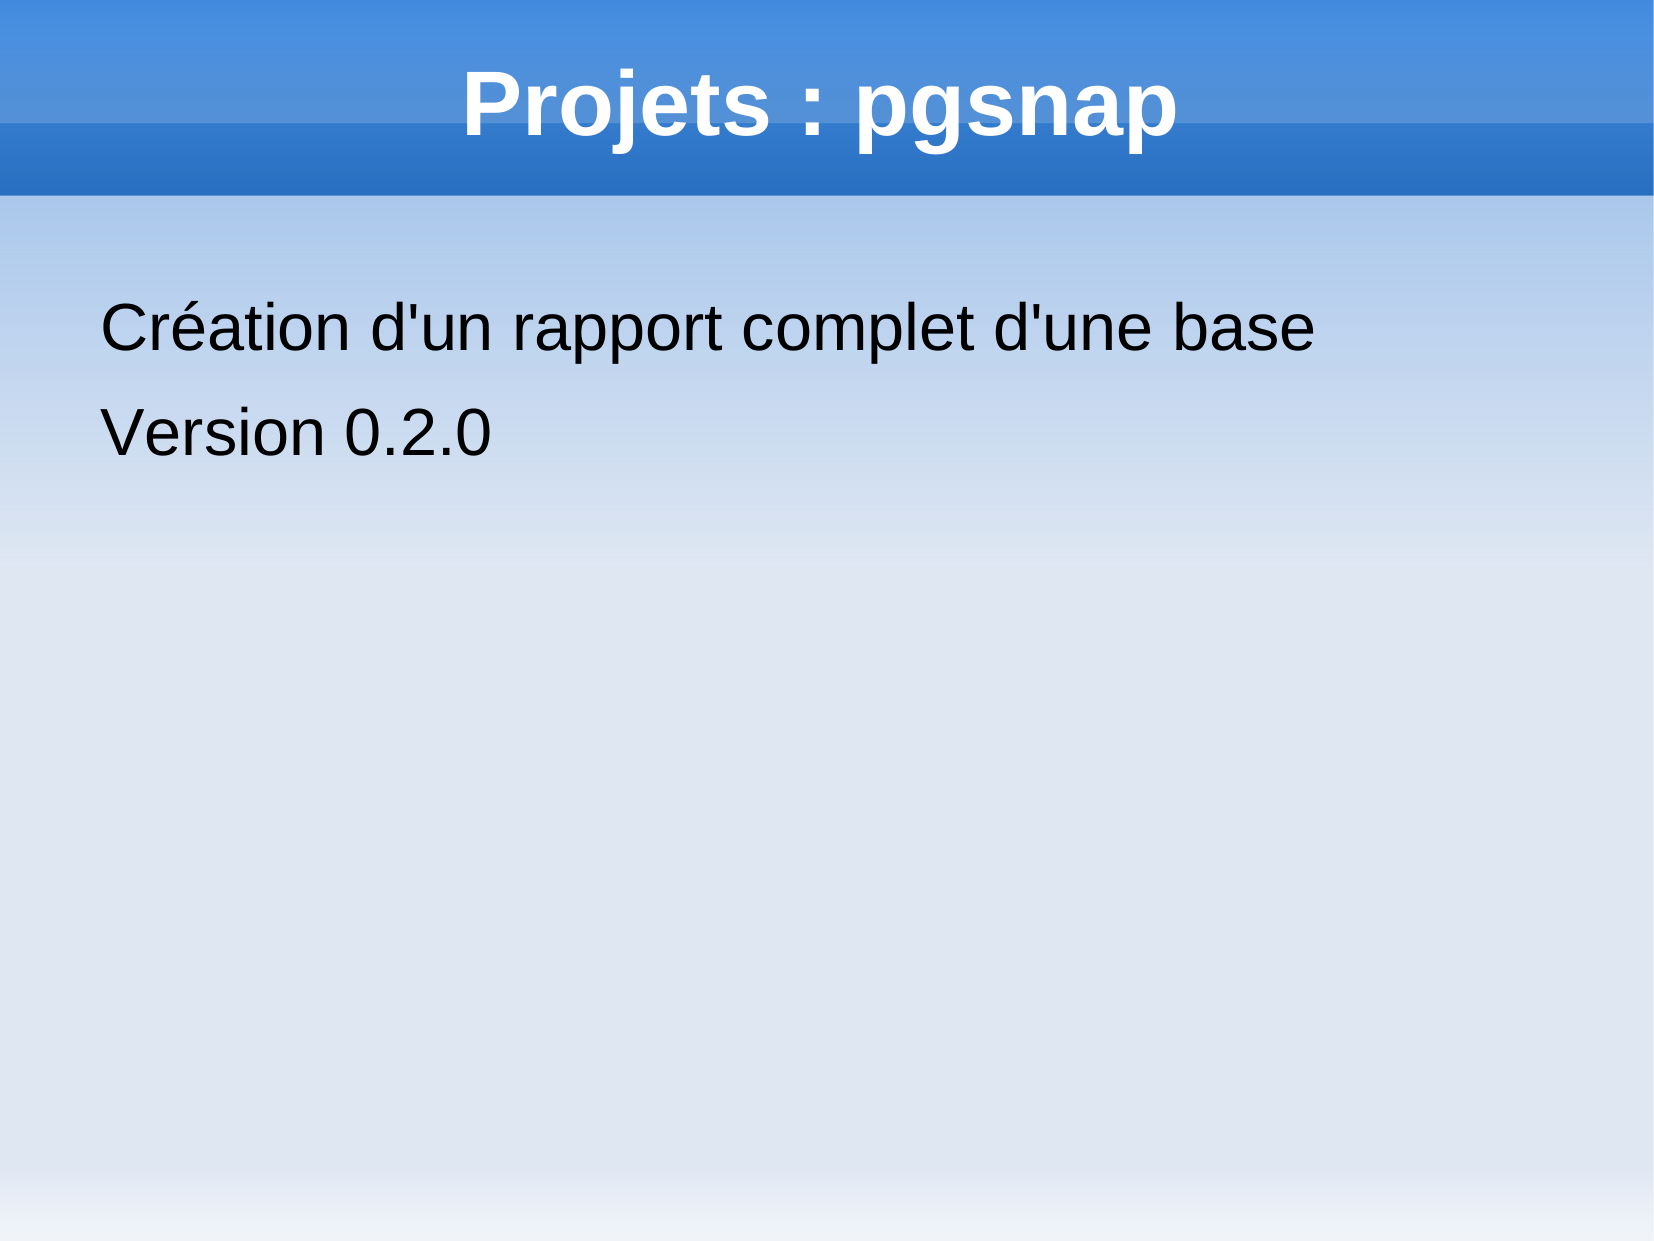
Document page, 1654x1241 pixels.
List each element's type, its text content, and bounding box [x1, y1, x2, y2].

title Projets : pgsnap [76, 7, 1565, 200]
list Création d'un rapport complet d'une base Version 0.2.0 [82, 290, 1571, 1094]
picture [0, 0, 1654, 1241]
